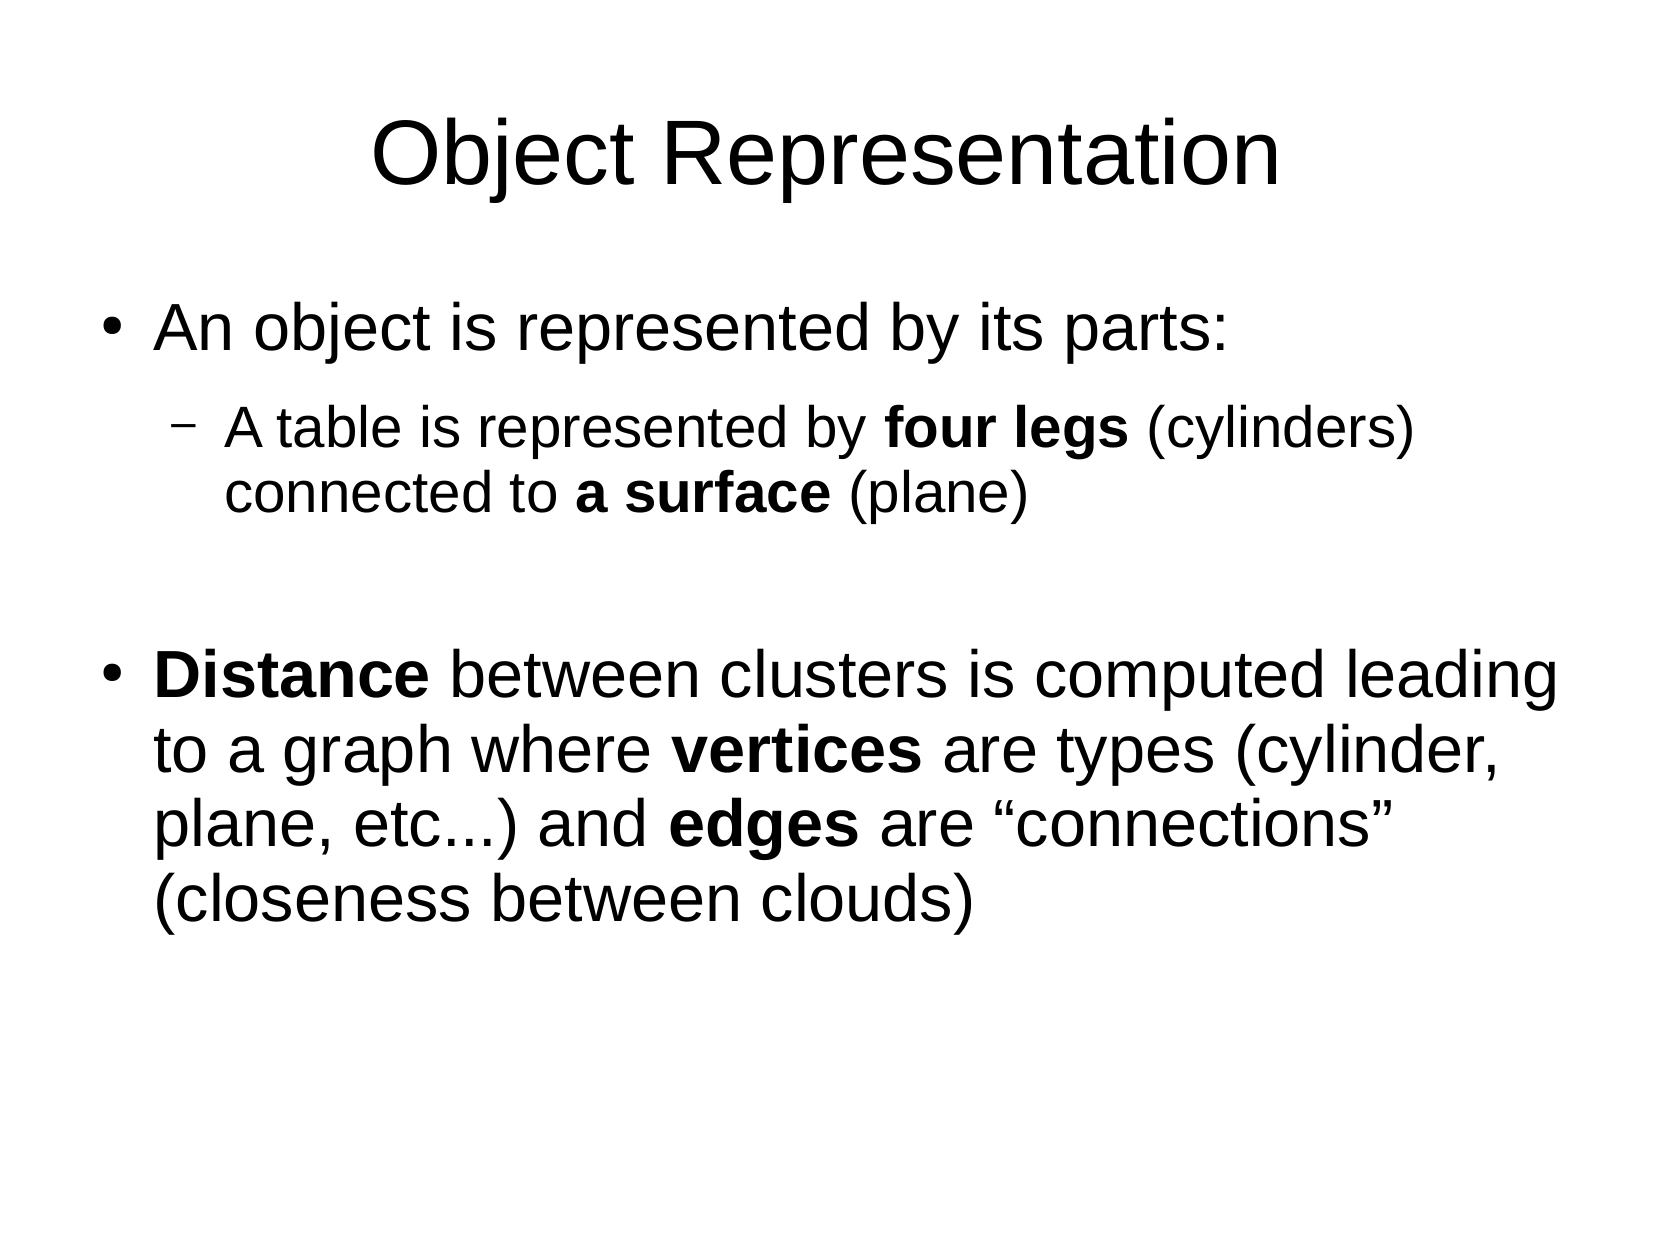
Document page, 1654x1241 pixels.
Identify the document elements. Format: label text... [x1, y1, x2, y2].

title Object Representation [82, 49, 1571, 257]
list An object is represented by its parts: A table is represented by four legs (cylinders) connected to a surface (plane) Distance between clusters is computed leading to a graph where vertices are types (cylinder, plane, etc...) and edges are “connections” (closeness between clouds) [82, 290, 1571, 1010]
